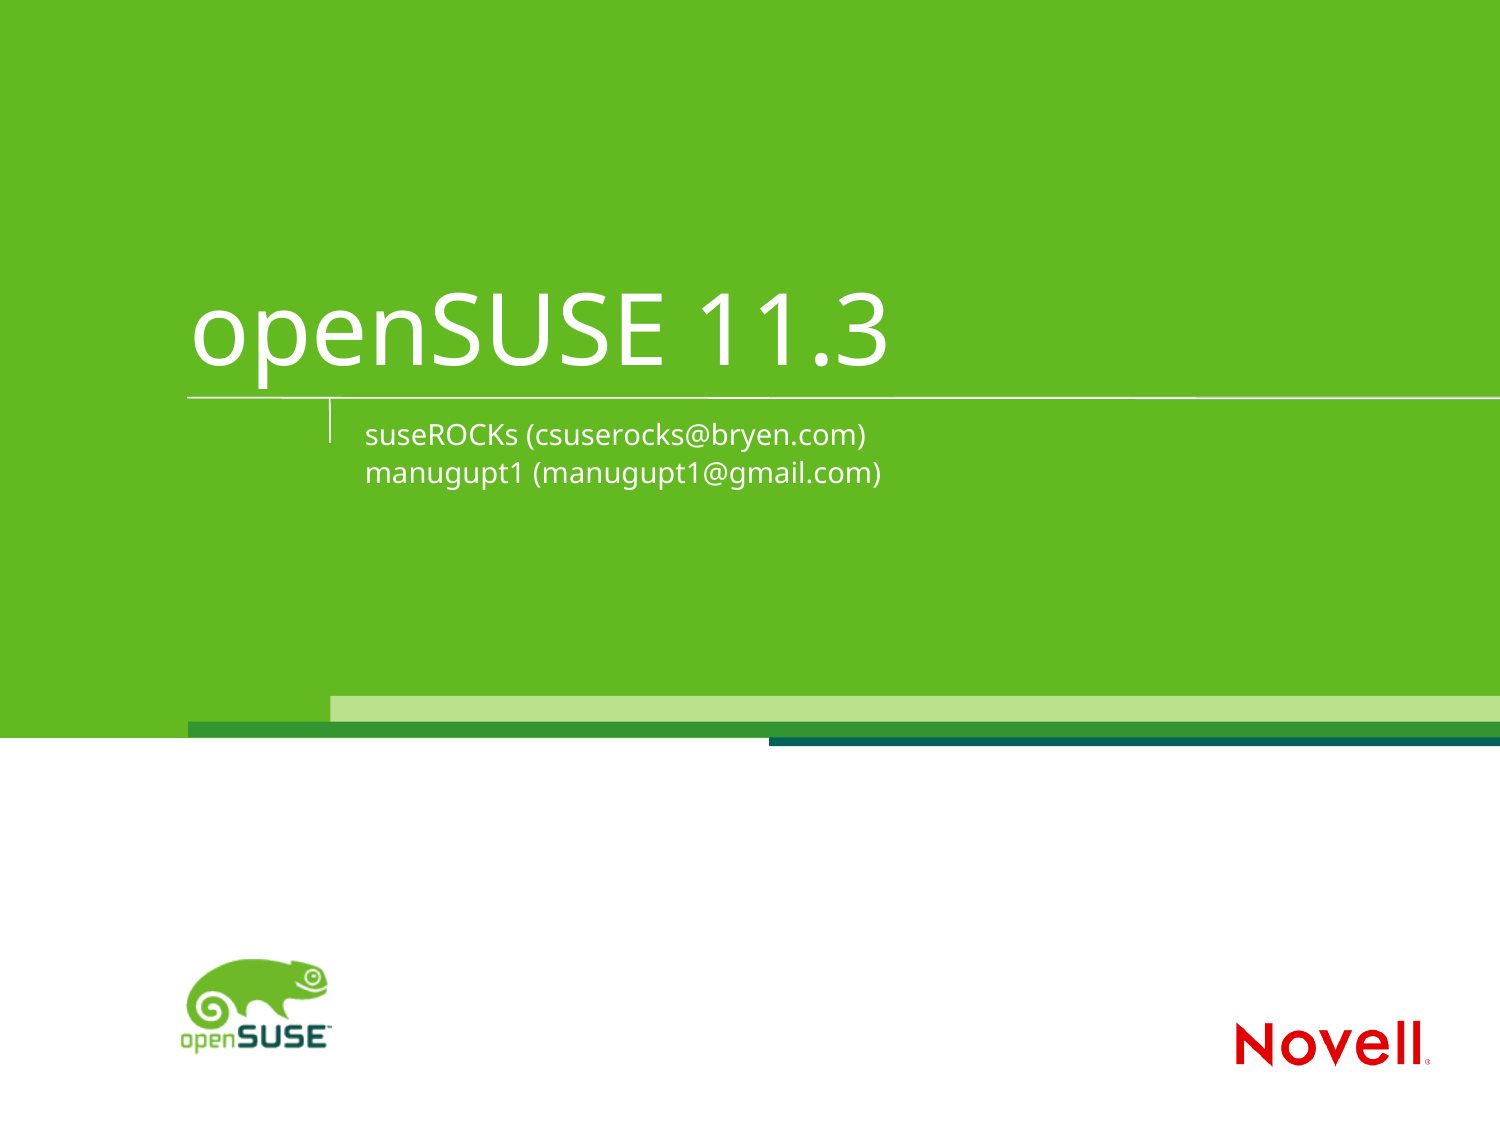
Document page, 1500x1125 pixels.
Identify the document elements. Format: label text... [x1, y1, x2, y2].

picture [1227, 1013, 1438, 1074]
title openSUSE 11.3 [174, 137, 1388, 388]
text_box suseROCKs (csuserocks@bryen.com) manugupt1 (manugupt1@gmail.com) [350, 414, 1150, 525]
picture [181, 959, 332, 1055]
